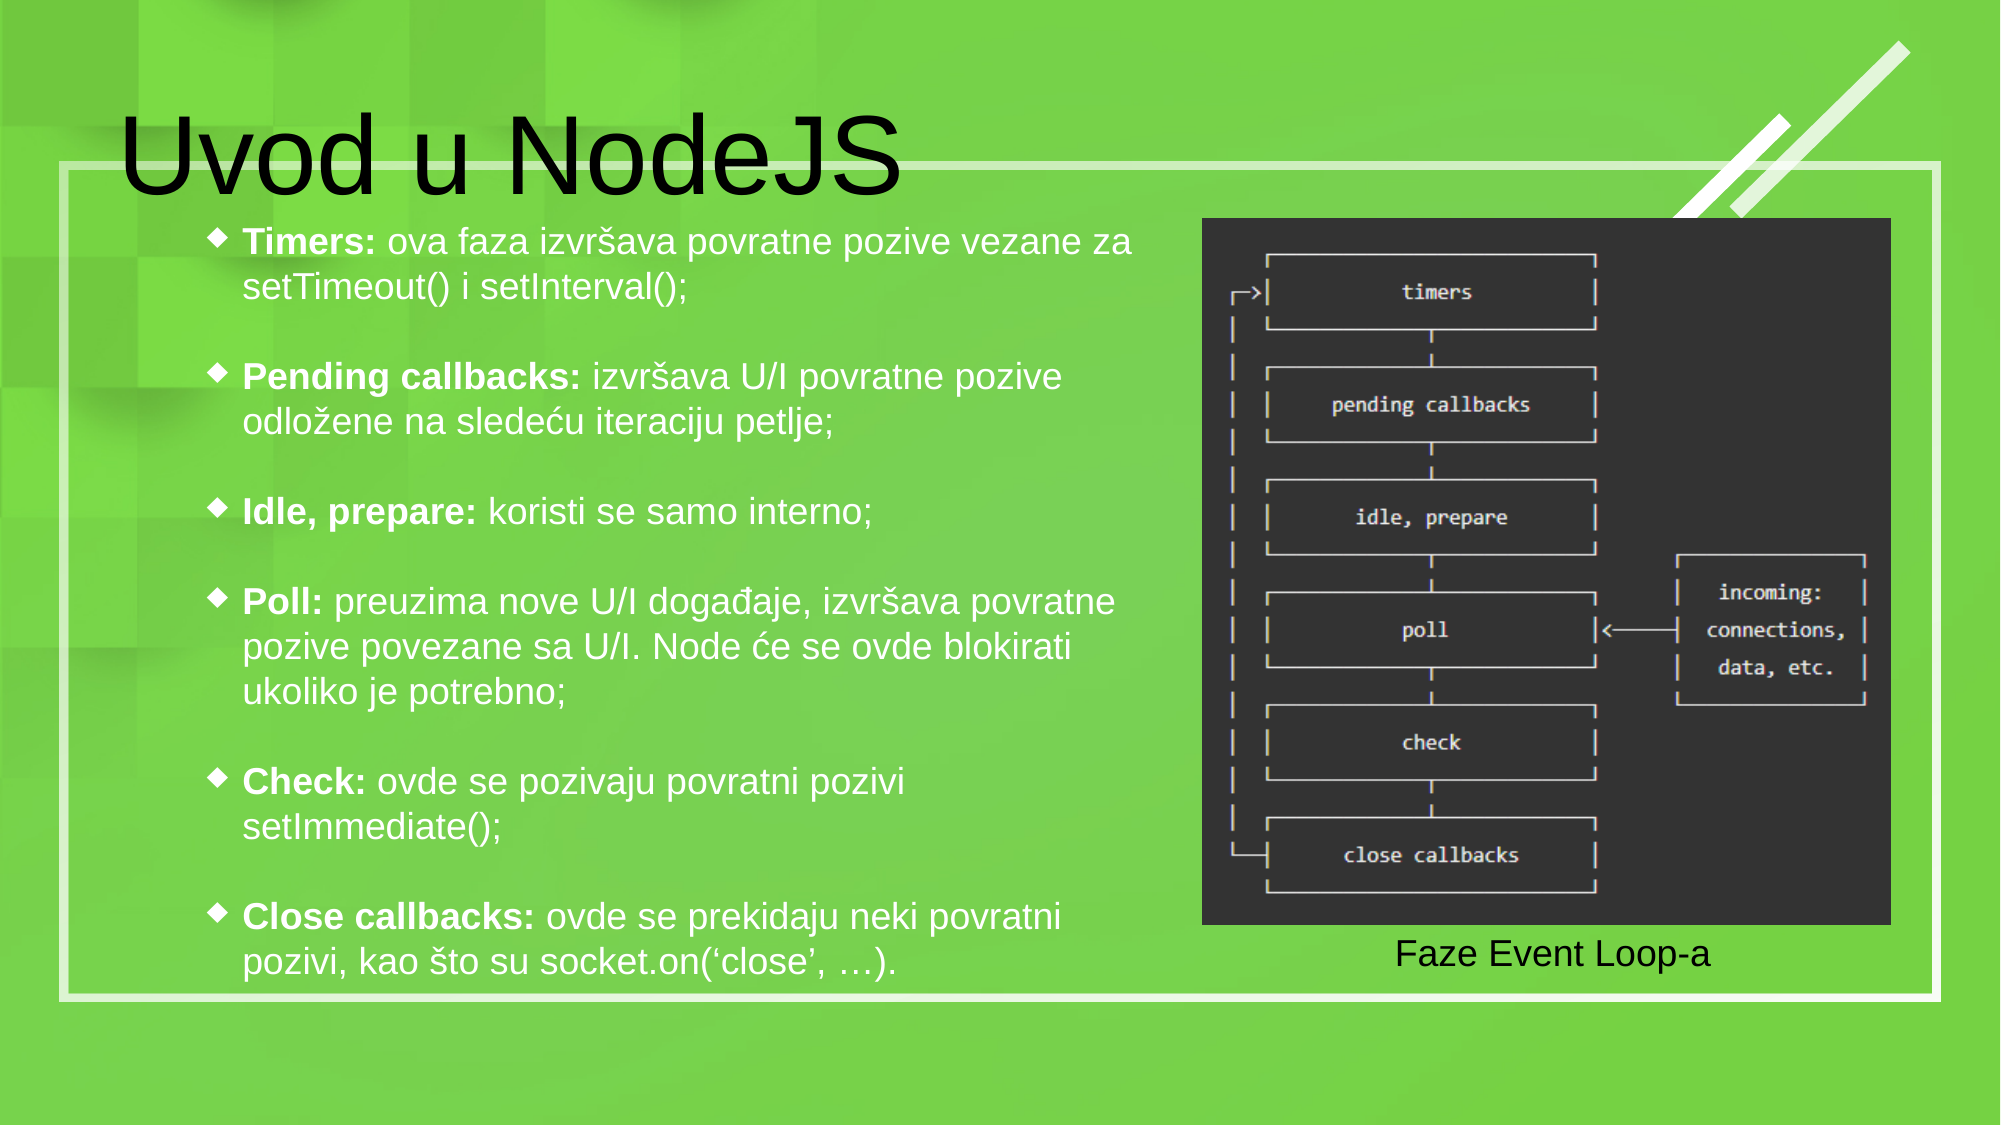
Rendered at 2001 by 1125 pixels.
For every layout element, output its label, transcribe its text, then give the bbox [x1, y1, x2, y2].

picture [0, 0, 2001, 1125]
text_box Timers: ova faza izvršava povratne pozive vezane za setTimeout() i setInterval(); Pending callbacks: izvršava U/I povratne pozive odložene na sledeću iteraciju petlje; Idle, prepare: koristi se samo interno; Poll: preuzima nove U/I događaje, izvršava povratne pozive povezane sa U/I. Node će se ovde blokirati ukoliko je potrebno; Check: ovde se pozivaju povratni pozivi setImmediate(); Close callbacks: ovde se prekidaju neki povratni pozivi, kao što su socket.on(‘close’, …). [192, 209, 1155, 990]
text_box [59, 161, 1380, 1002]
text_box Uvod u NodeJS [102, 74, 1118, 225]
text_box [1118, 40, 1941, 1002]
text_box Faze Event Loop-a [1380, 924, 1756, 1024]
